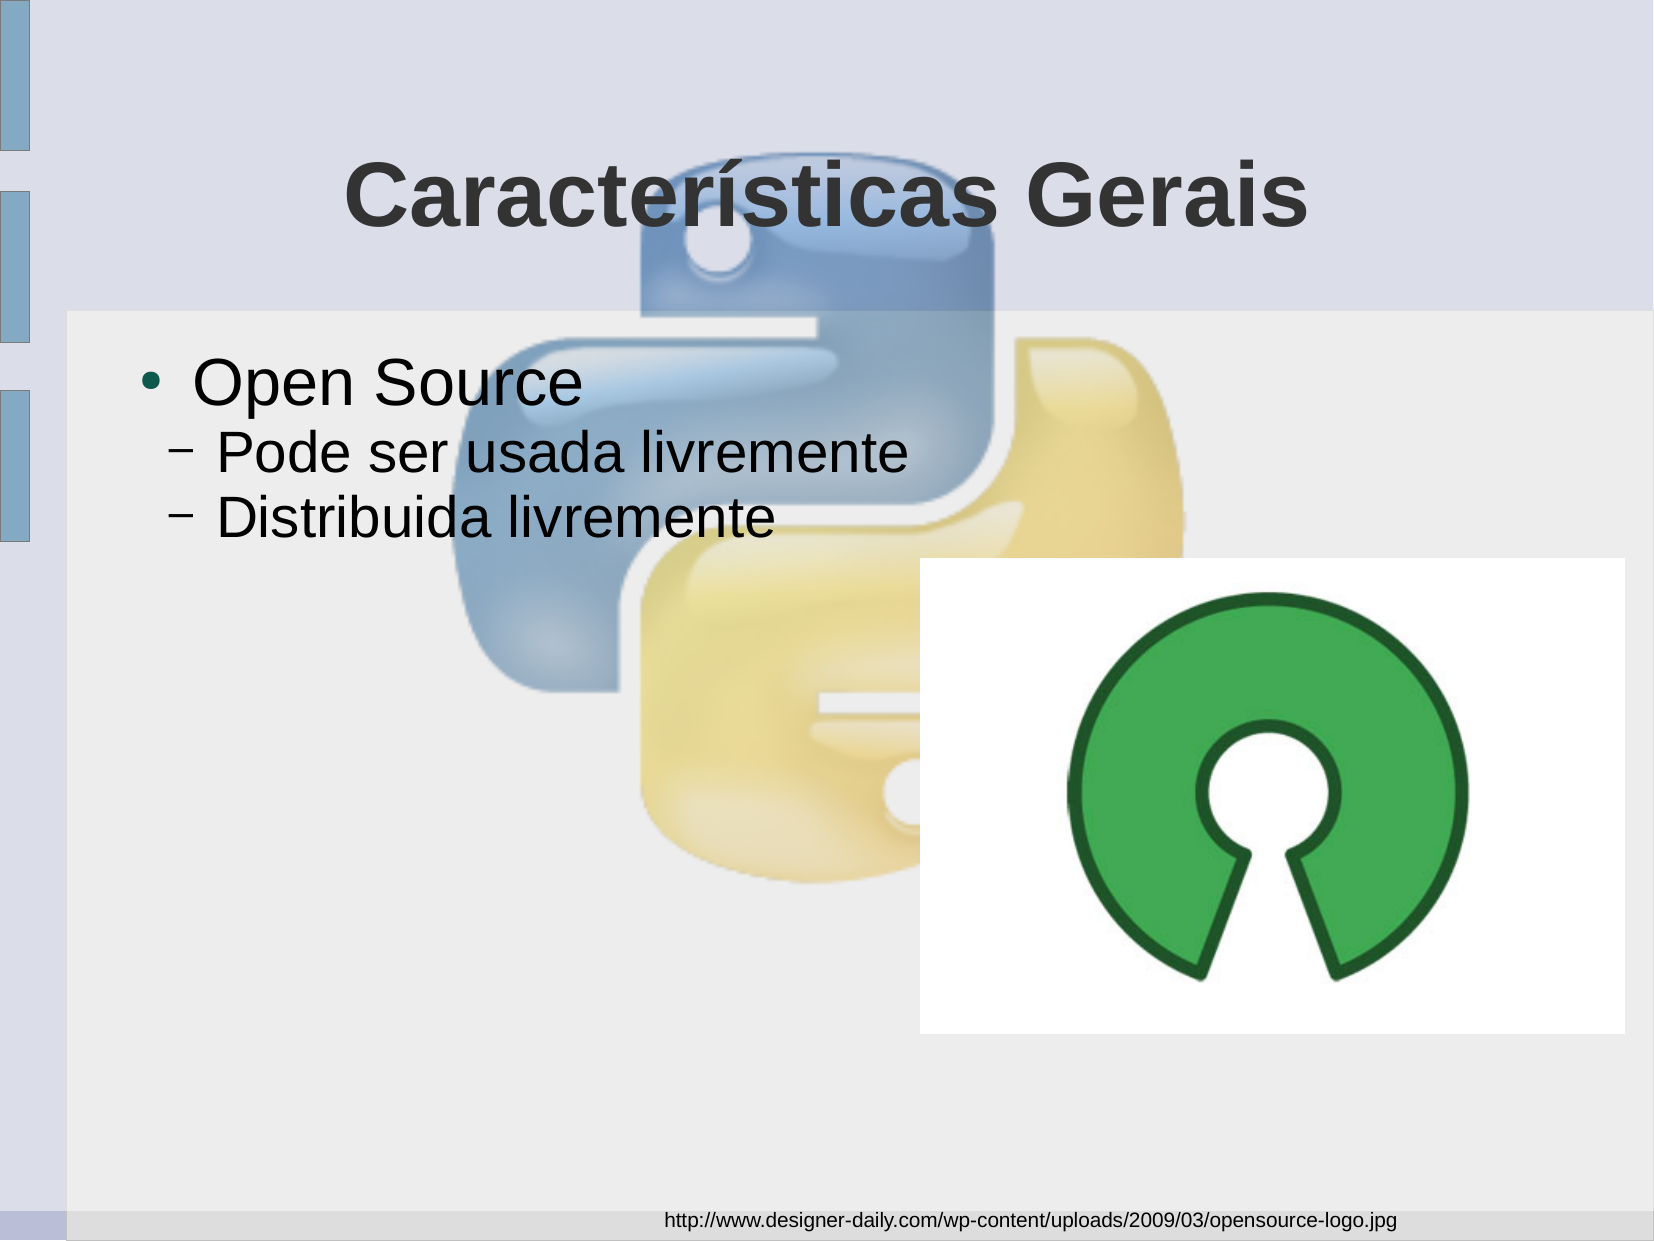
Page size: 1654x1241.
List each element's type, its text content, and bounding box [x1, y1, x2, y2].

text_box http://www.designer-daily.com/wp-content/uploads/2009/03/opensource-logo.jpg [649, 1201, 1654, 1241]
title Características Gerais [121, 91, 1534, 299]
list Open Source Pode ser usada livremente Distribuida livremente [121, 344, 1534, 1127]
picture [0, 0, 1654, 1211]
